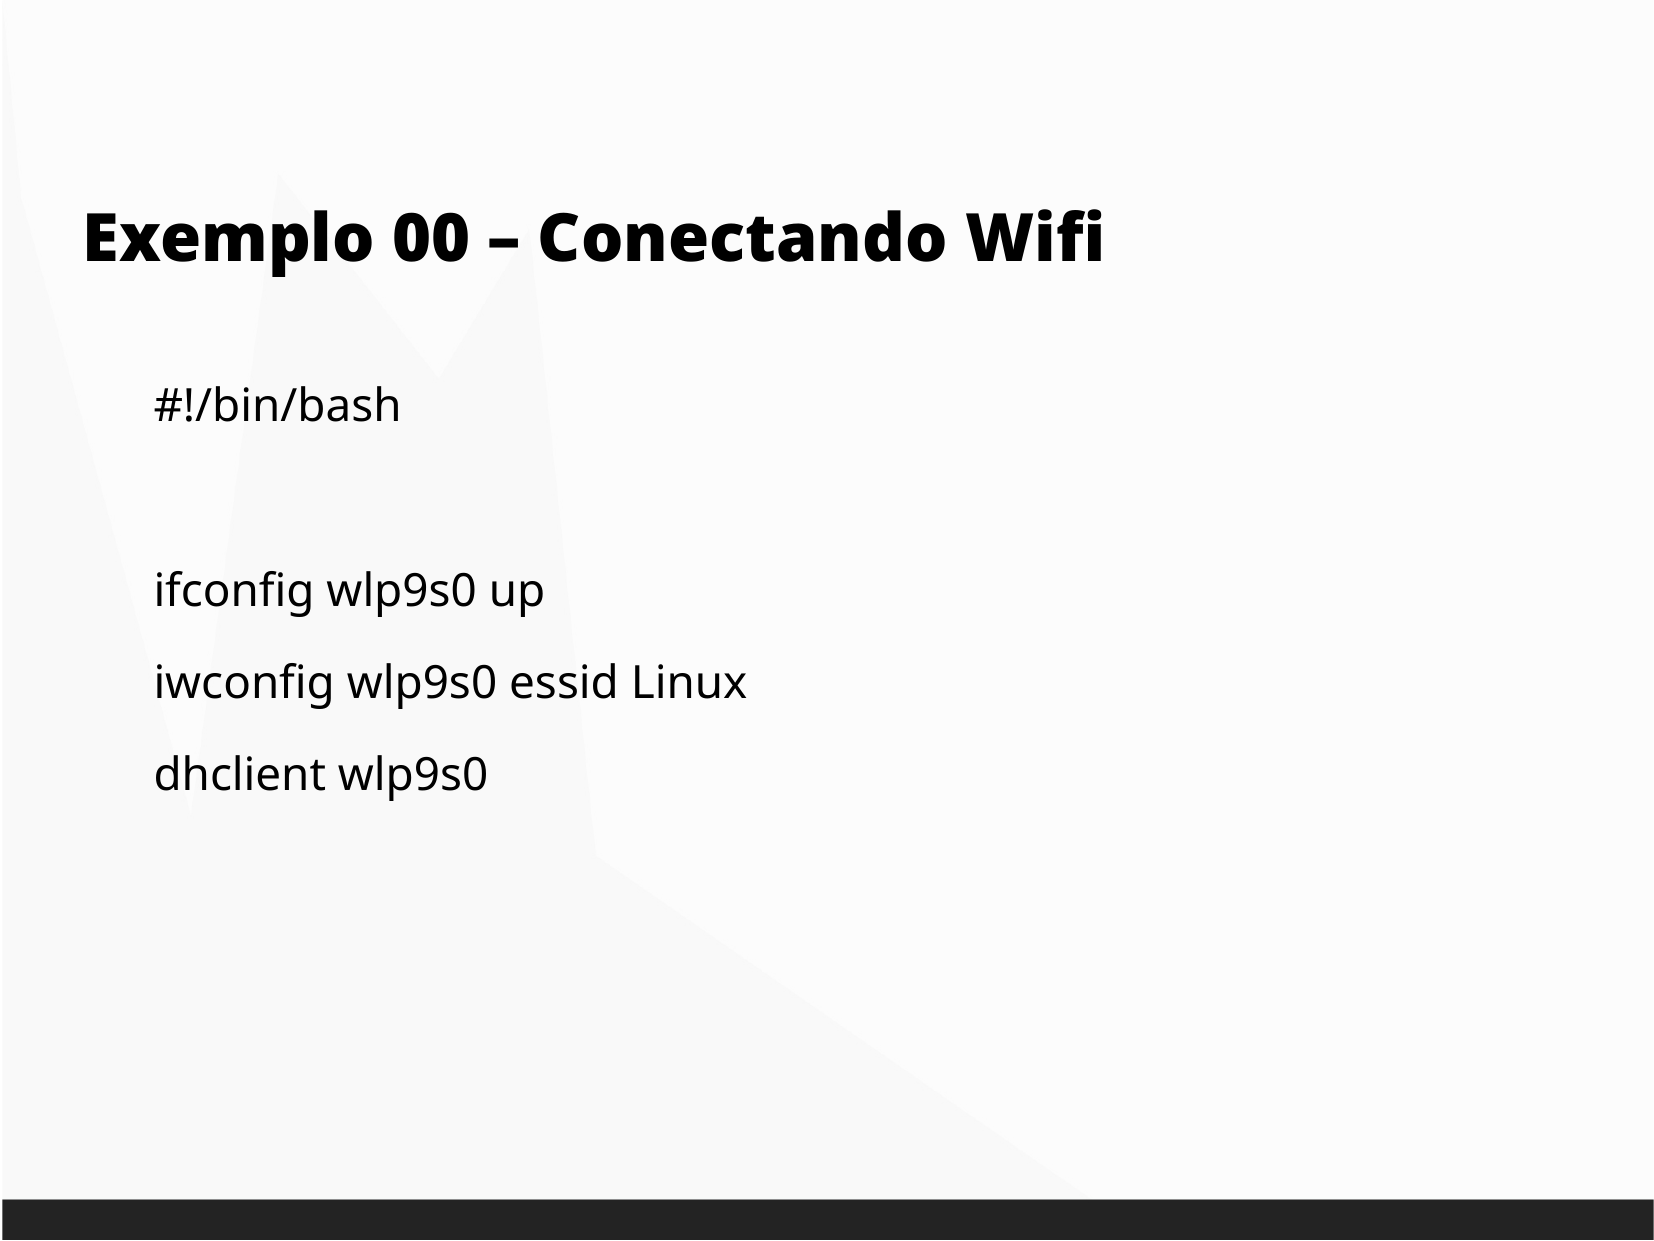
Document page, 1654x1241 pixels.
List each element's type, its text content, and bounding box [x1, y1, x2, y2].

list #!/bin/bash ifconfig wlp9s0 up iwconfig wlp9s0 essid Linux dhclient wlp9s0 [82, 372, 1571, 1093]
title Exemplo 00 – Conectando Wifi [82, 132, 1571, 340]
picture [2, 0, 1654, 1241]
